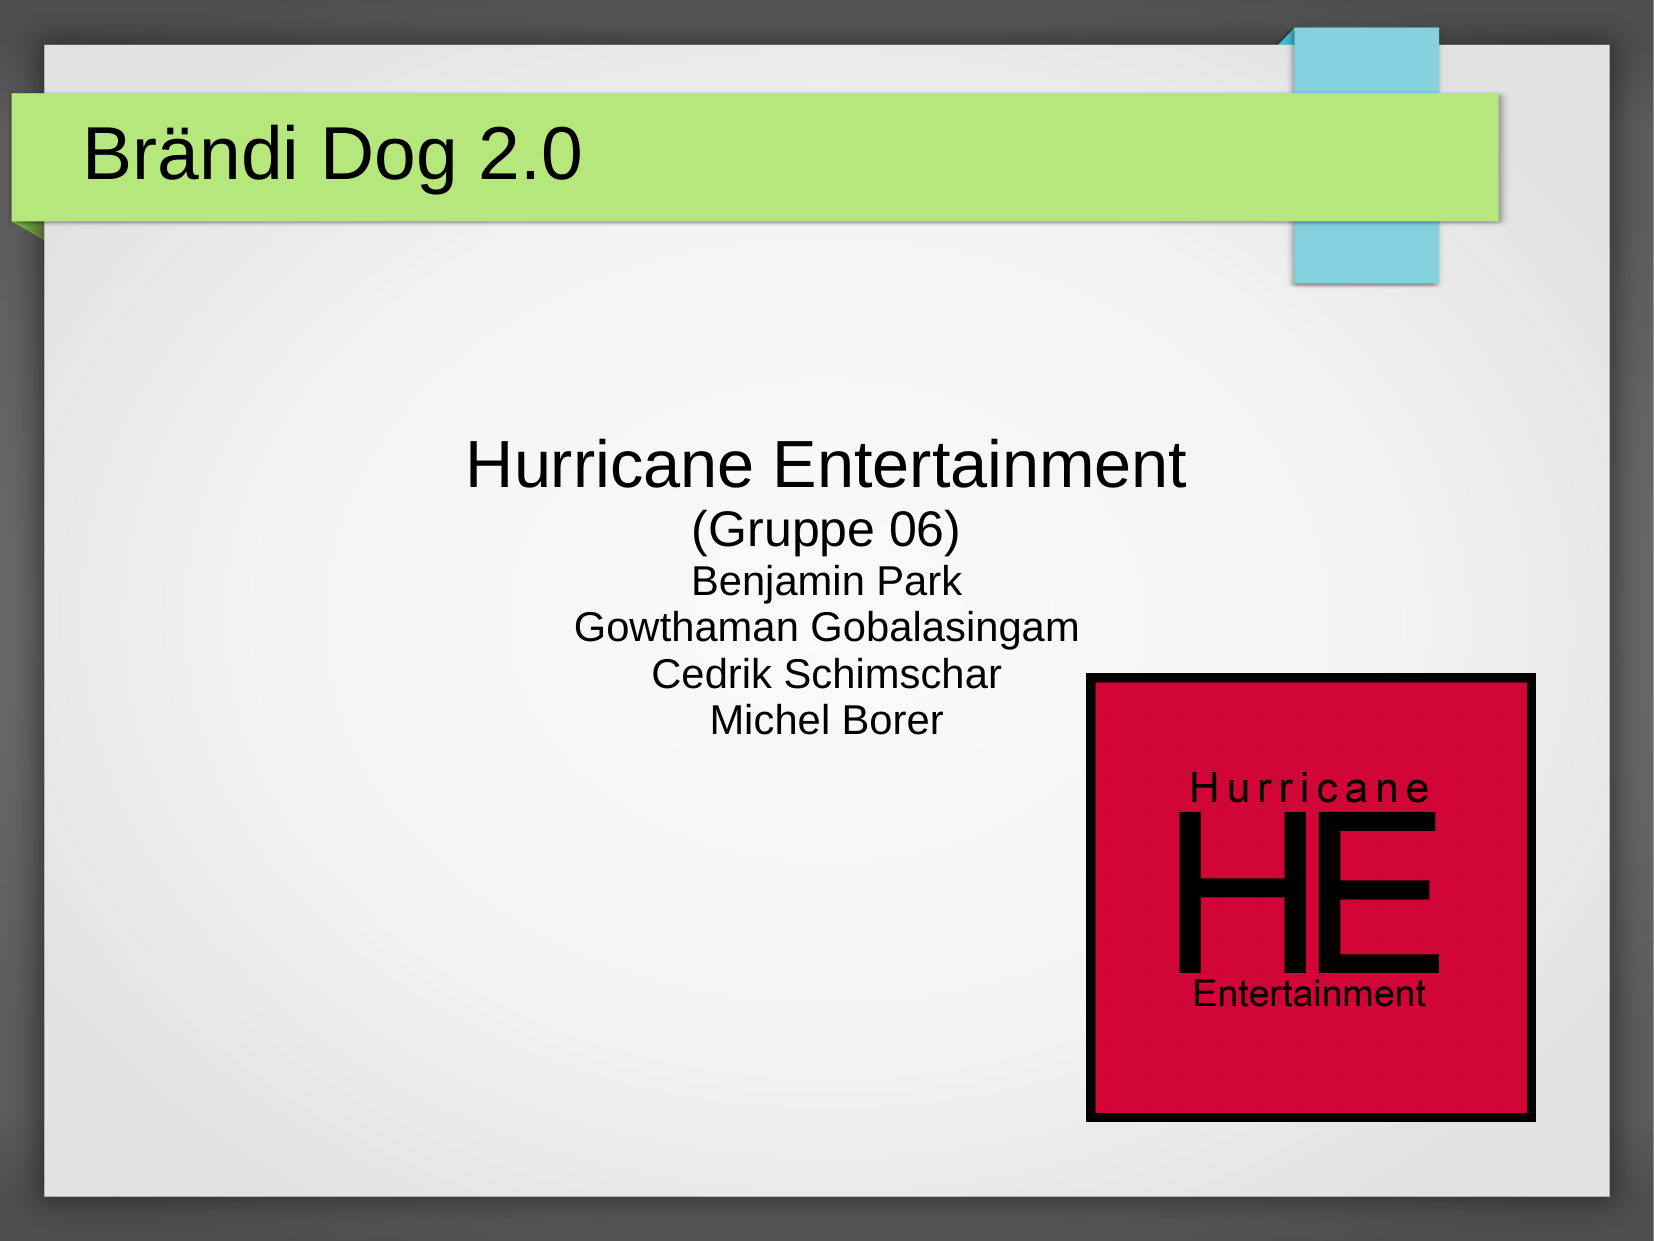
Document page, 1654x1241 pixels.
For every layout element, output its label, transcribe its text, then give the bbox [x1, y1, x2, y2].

subtitle Hurricane Entertainment (Gruppe 06) Benjamin Park Gowthaman Gobalasingam Cedrik Schimschar Michel Borer [82, 295, 1571, 1015]
picture [0, 0, 1654, 1241]
title Brändi Dog 2.0 [82, 94, 1264, 213]
